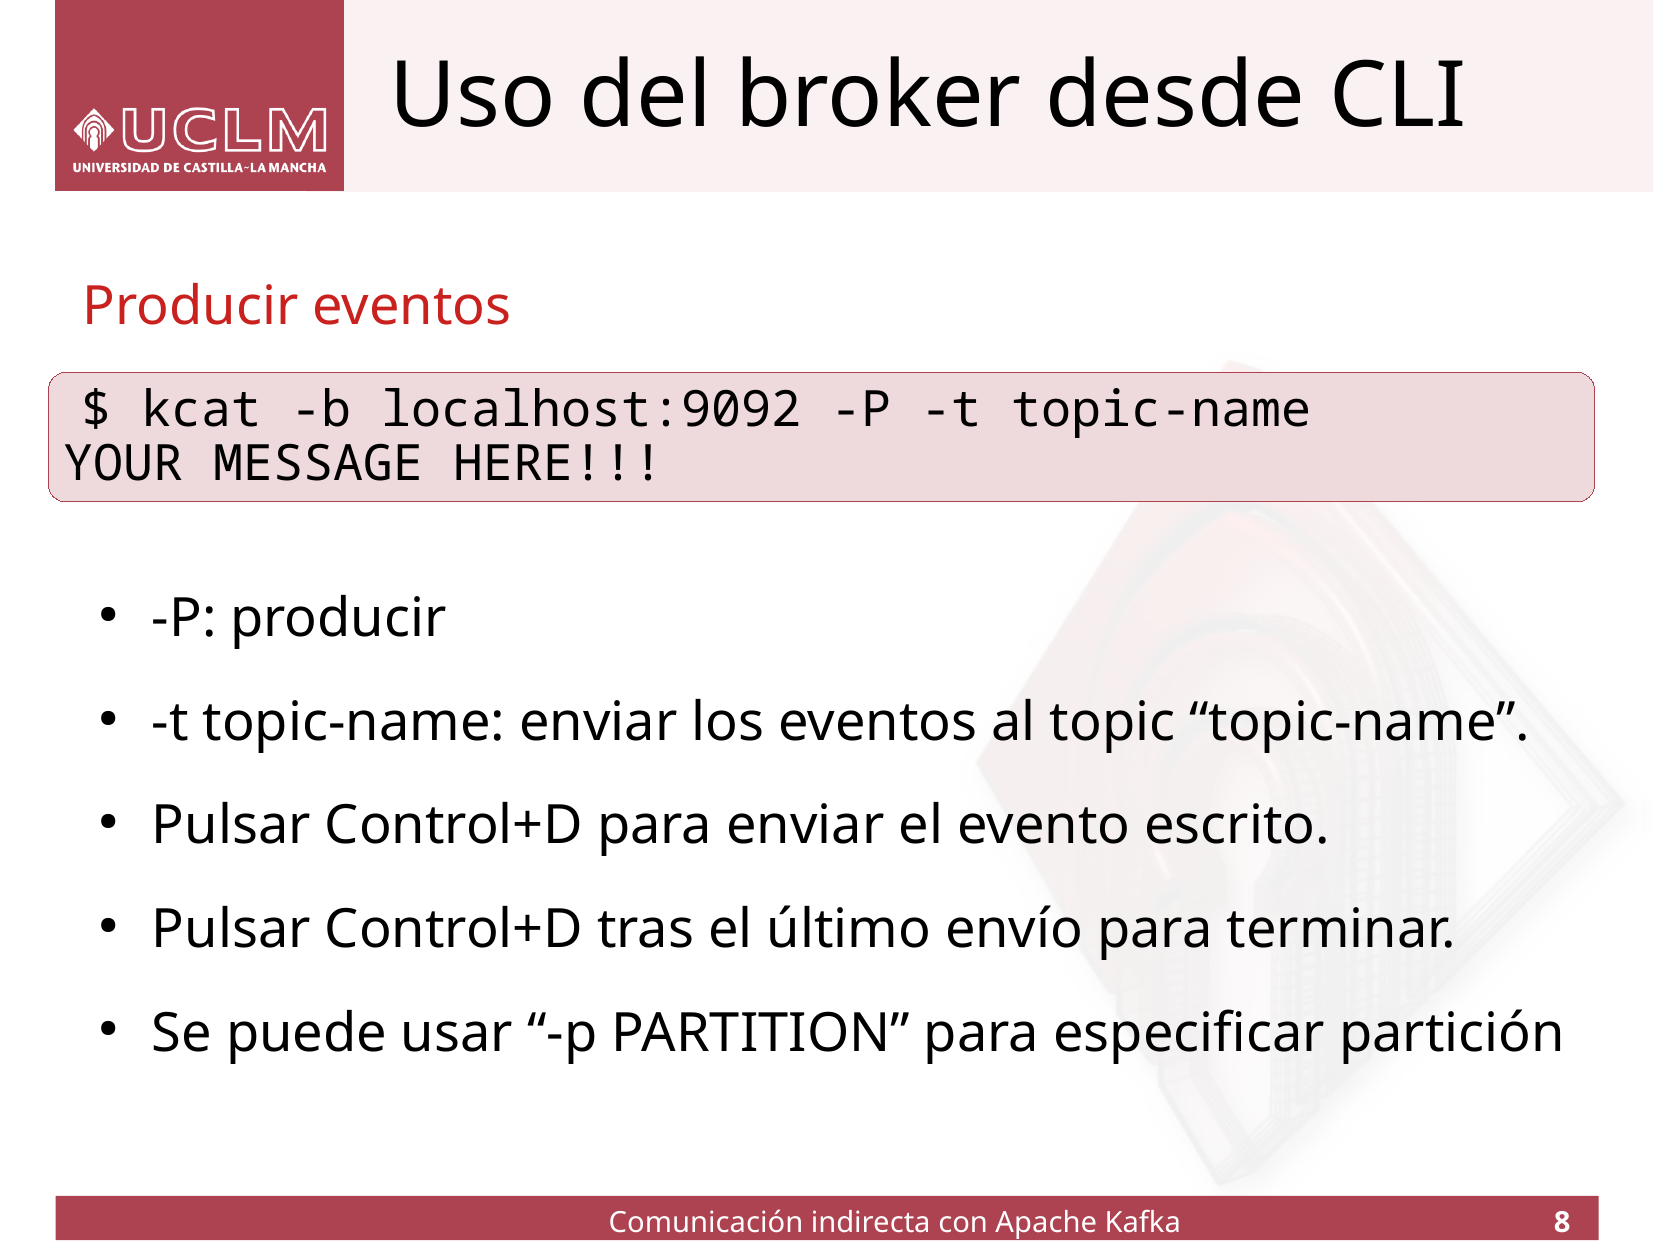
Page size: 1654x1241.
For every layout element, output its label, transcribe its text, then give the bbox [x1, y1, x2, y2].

picture [55, 0, 344, 191]
list Producir eventos [82, 266, 1608, 349]
title Uso del broker desde CLI [389, 7, 1615, 185]
title $ kcat -b localhost:9092 -P -t topic-name YOUR MESSAGE HERE!!! [48, 372, 1595, 502]
list -P: producir -t topic-name: enviar los eventos al topic “topic-name”. Pulsar Control+D para enviar el evento escrito. Pulsar Control+D tras el último envío para terminar. Se puede usar “-p PARTITION” para especificar partición [81, 578, 1607, 969]
